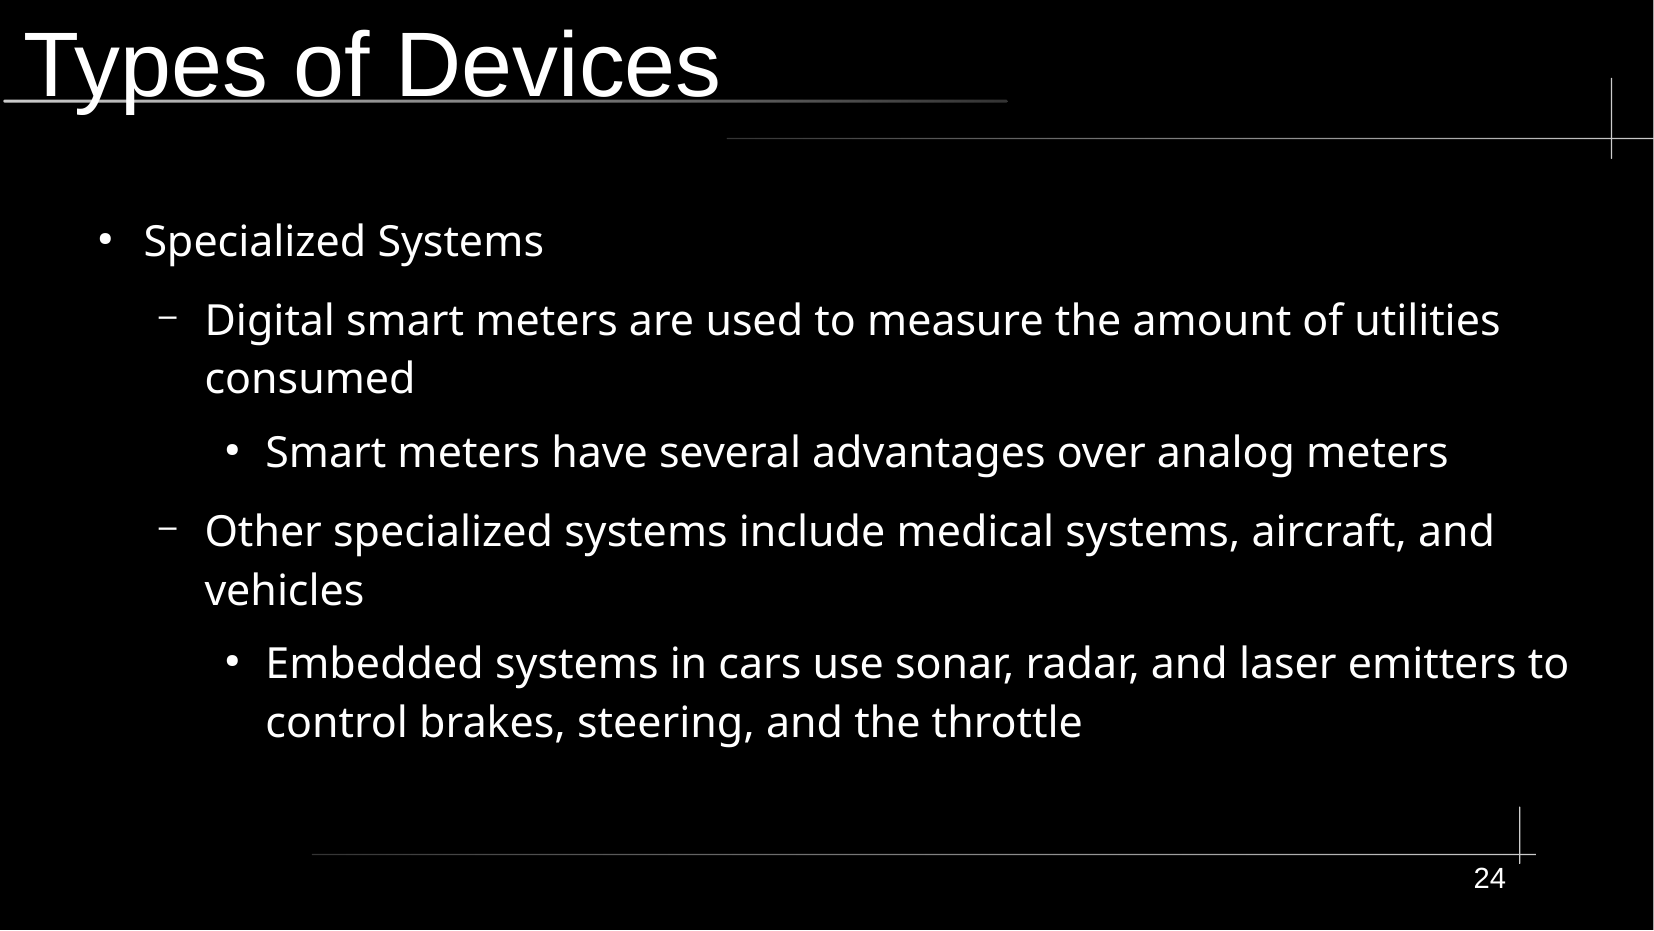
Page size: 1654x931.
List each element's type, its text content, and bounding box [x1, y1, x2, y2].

title Types of Devices [23, 11, 1589, 119]
list Specialized Systems Digital smart meters are used to measure the amount of utilities consumed Smart meters have several advantages over analog meters Other specialized systems include medical systems, aircraft, and vehicles Embedded systems in cars use sonar, radar, and laser emitters to control brakes, steering, and the throttle [82, 210, 1571, 750]
